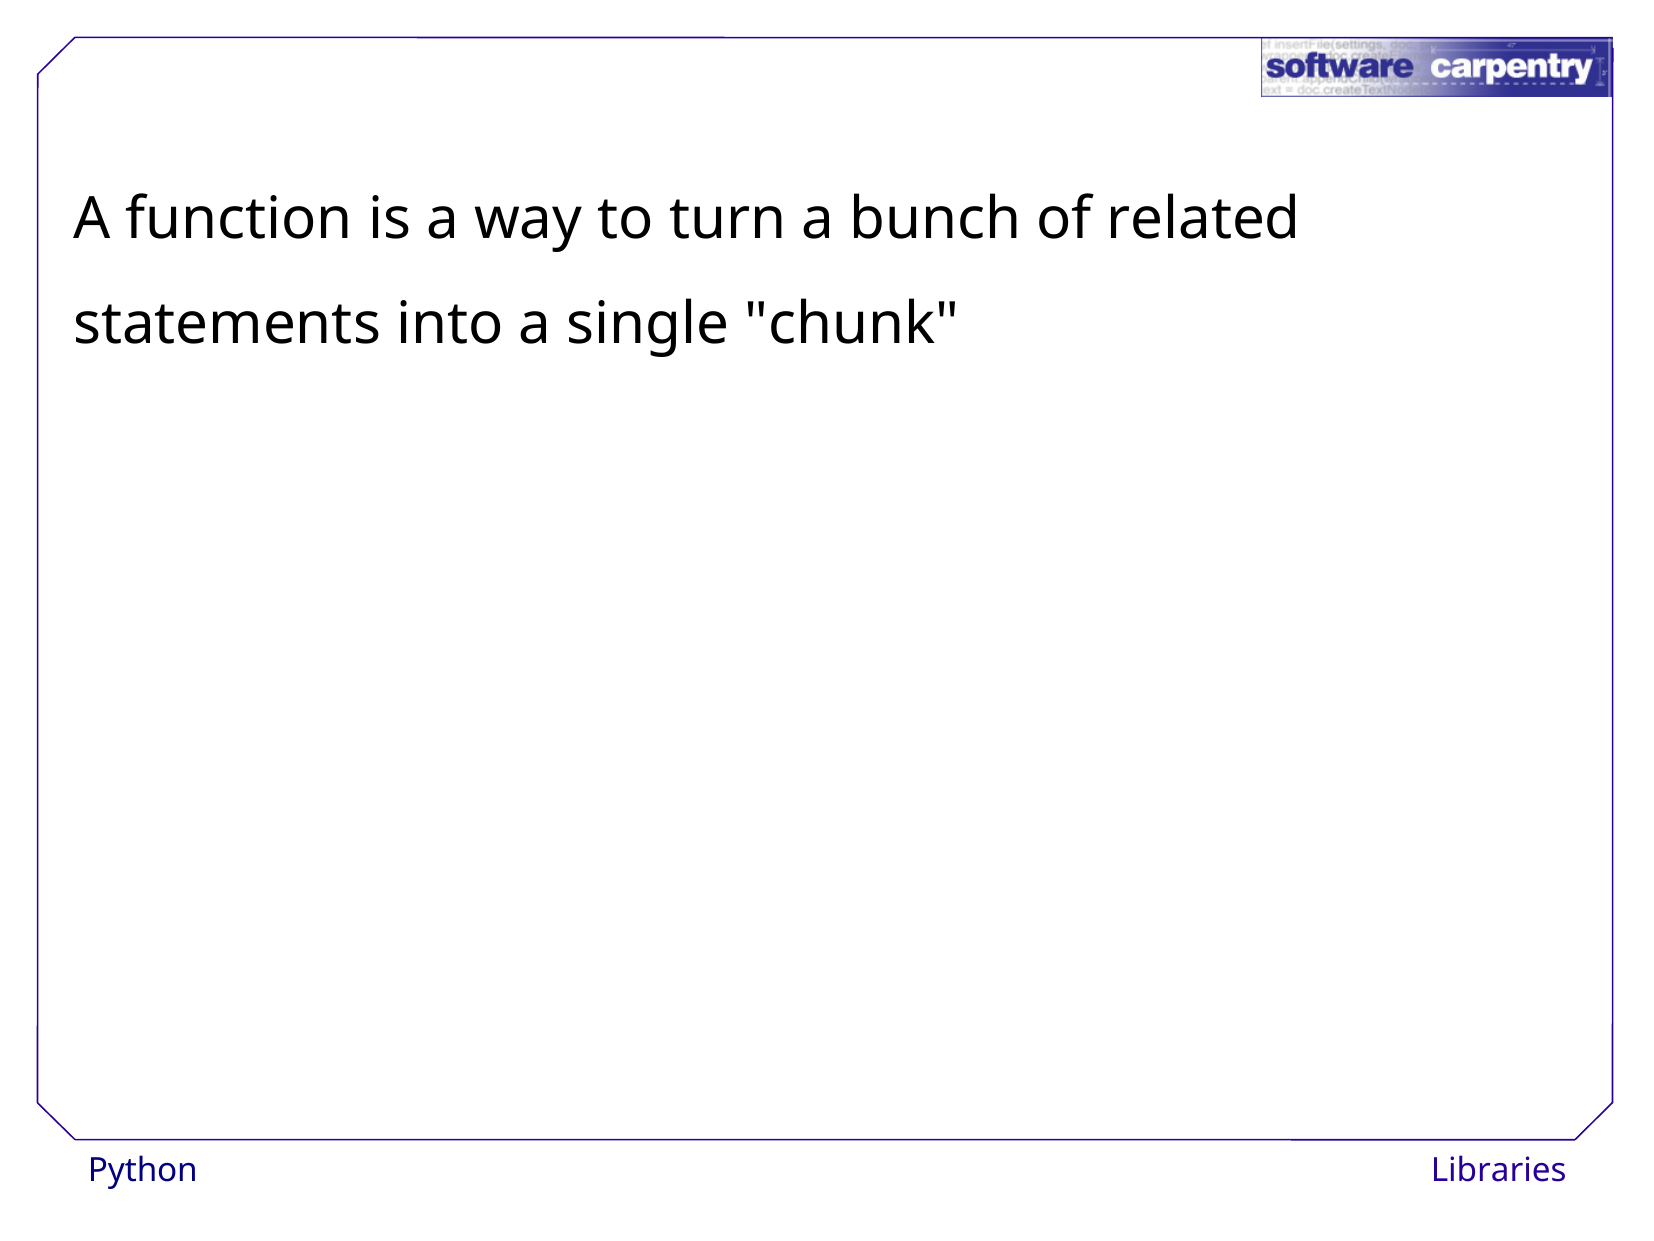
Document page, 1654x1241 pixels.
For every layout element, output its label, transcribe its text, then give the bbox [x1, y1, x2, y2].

text_box A function is a way to turn a bunch of related statements into a single "chunk" [58, 137, 1466, 364]
picture [1261, 39, 1613, 97]
